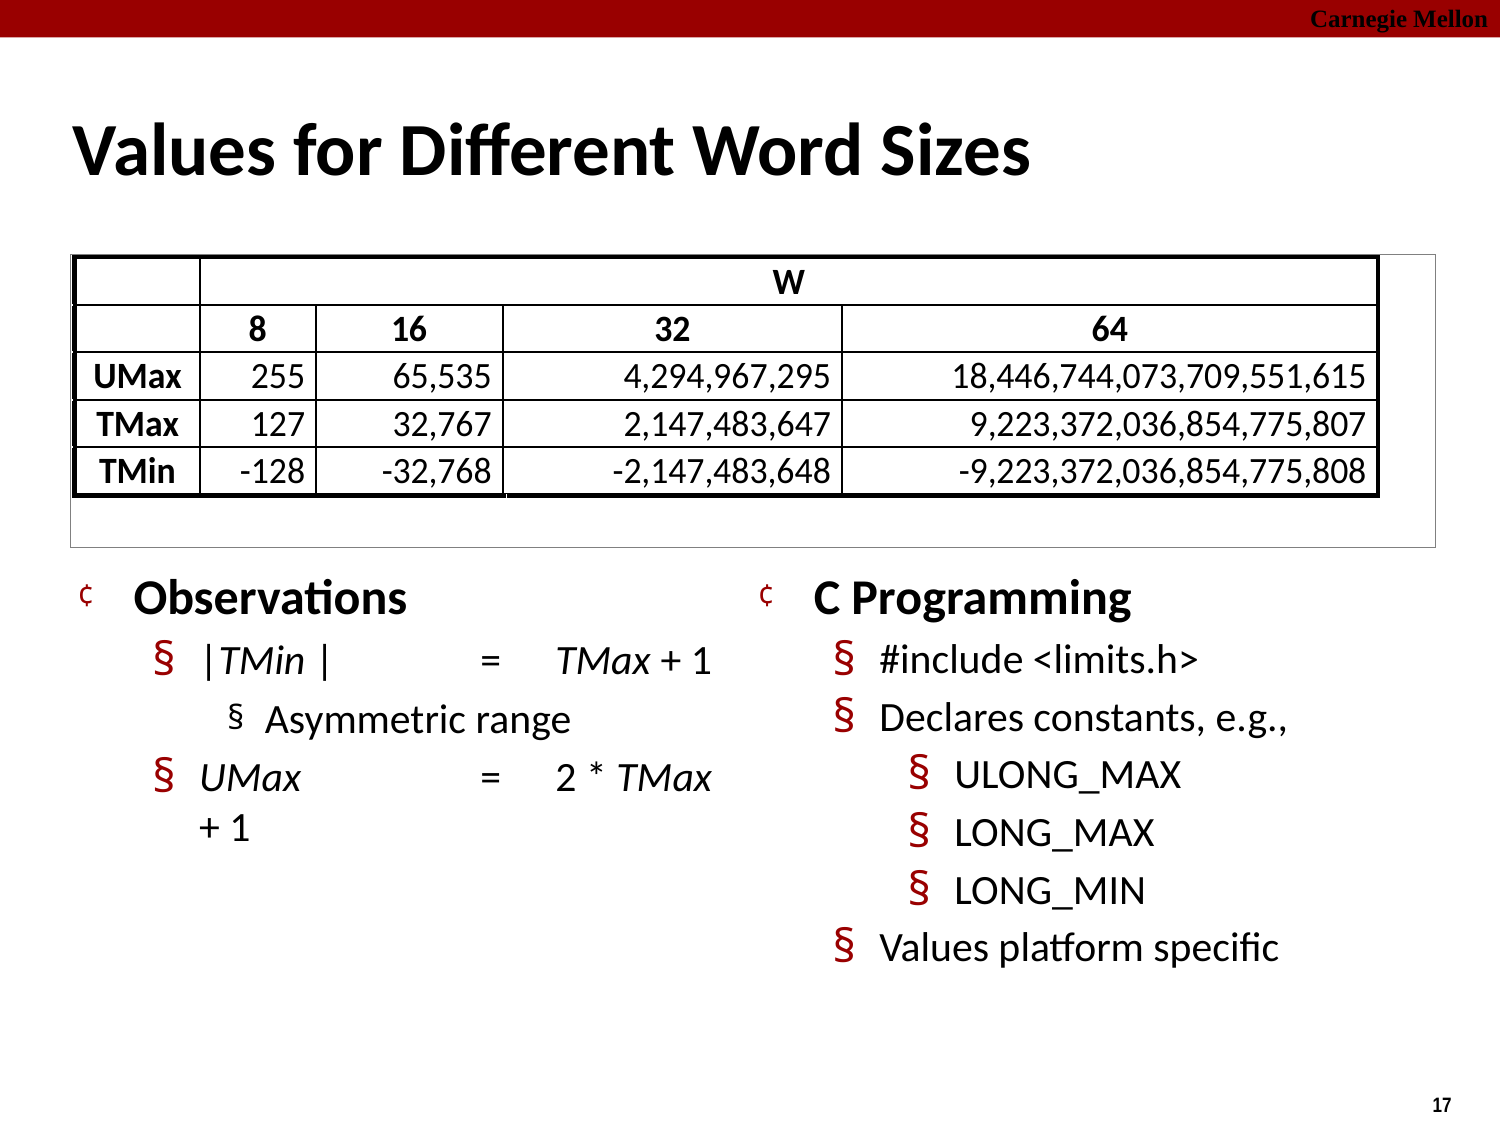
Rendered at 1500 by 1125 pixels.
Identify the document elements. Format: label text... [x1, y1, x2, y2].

chart [72, 254, 1438, 550]
list Observations |TMin | = TMax + 1 Asymmetric range UMax = 2 * TMax + 1 [62, 557, 742, 938]
text_box C Programming #include <limits.h> Declares constants, e.g., ULONG_MAX LONG_MAX LONG_MIN Values platform specific [742, 557, 1500, 1125]
title Values for Different Word Sizes [62, 96, 1262, 293]
picture [70, 254, 1436, 548]
